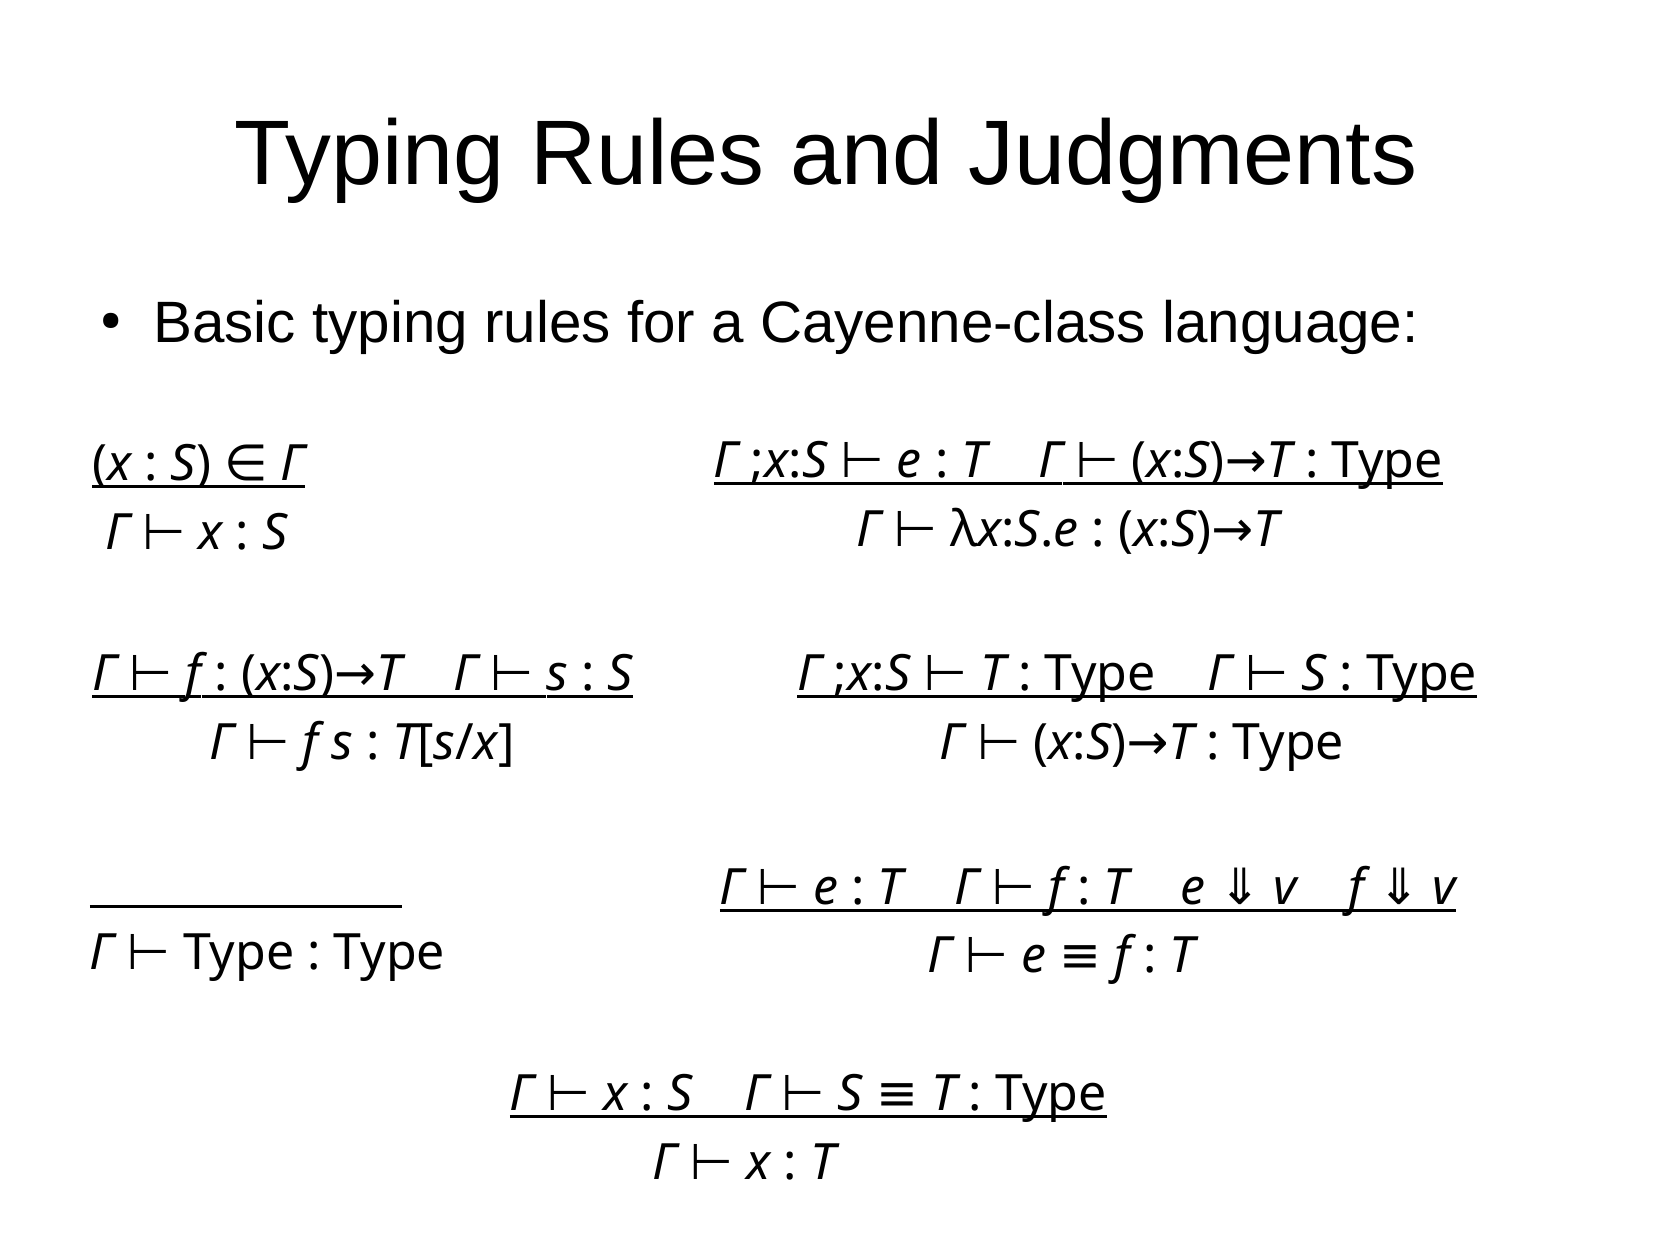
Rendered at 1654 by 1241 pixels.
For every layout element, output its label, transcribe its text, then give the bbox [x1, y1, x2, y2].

text_box Γ ;x:S ⊢ T : Type Γ ⊢ S : Type Γ ⊢ (x:S)→T : Type [782, 630, 1576, 767]
text_box (x : S) ∈ Γ Γ ⊢ x : S [77, 420, 376, 562]
list Basic typing rules for a Cayenne-class language: [82, 290, 1571, 376]
text_box Γ ⊢ Type : Type [75, 840, 496, 991]
text_box Γ ⊢ f : (x:S)→T Γ ⊢ s : S Γ ⊢ f s : T[s/x] [77, 630, 766, 767]
title Typing Rules and Judgments [82, 49, 1571, 257]
text_box Γ ⊢ x : S Γ ⊢ S ≡ T : Type Γ ⊢ x : T [495, 1050, 1201, 1201]
text_box Γ ;x:S ⊢ e : T Γ ⊢ (x:S)→T : Type Γ ⊢ λx:S.e : (x:S)→T [699, 417, 1570, 554]
text_box Γ ⊢ e : T Γ ⊢ f : T e ⇓ v f ⇓ v Γ ⊢ e ≡ f : T [705, 843, 1591, 994]
